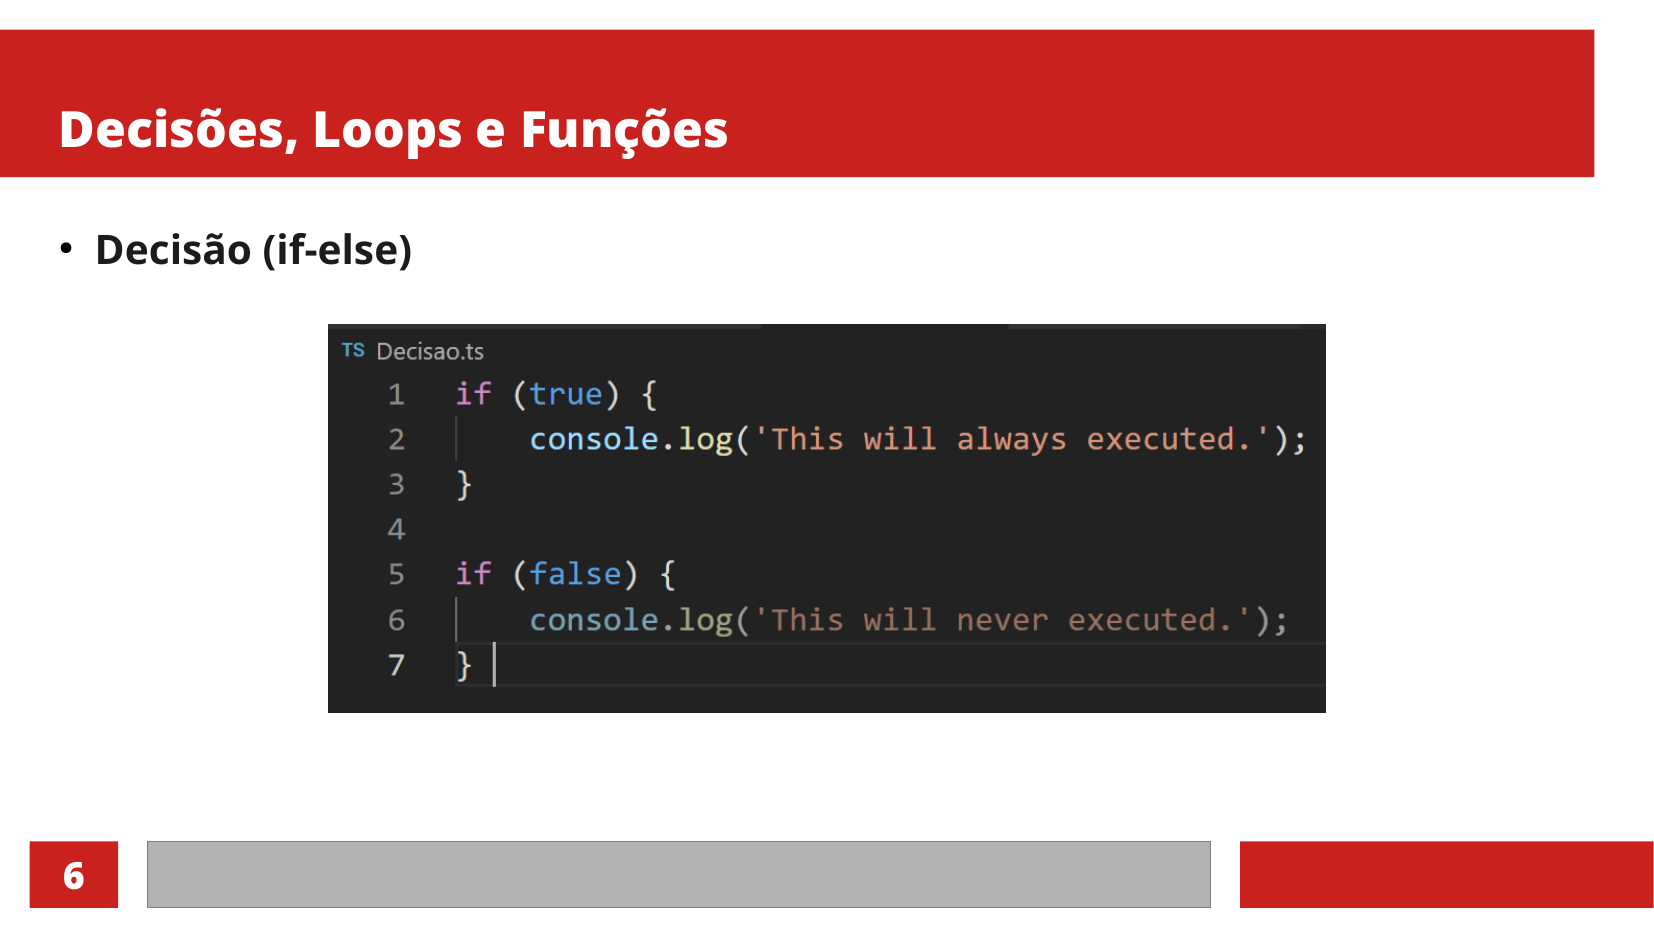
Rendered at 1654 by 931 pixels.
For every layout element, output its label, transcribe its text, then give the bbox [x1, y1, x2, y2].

list Decisão (if-else) [59, 221, 1565, 798]
title Decisões, Loops e Funções [59, 44, 1595, 163]
picture [328, 324, 1326, 713]
